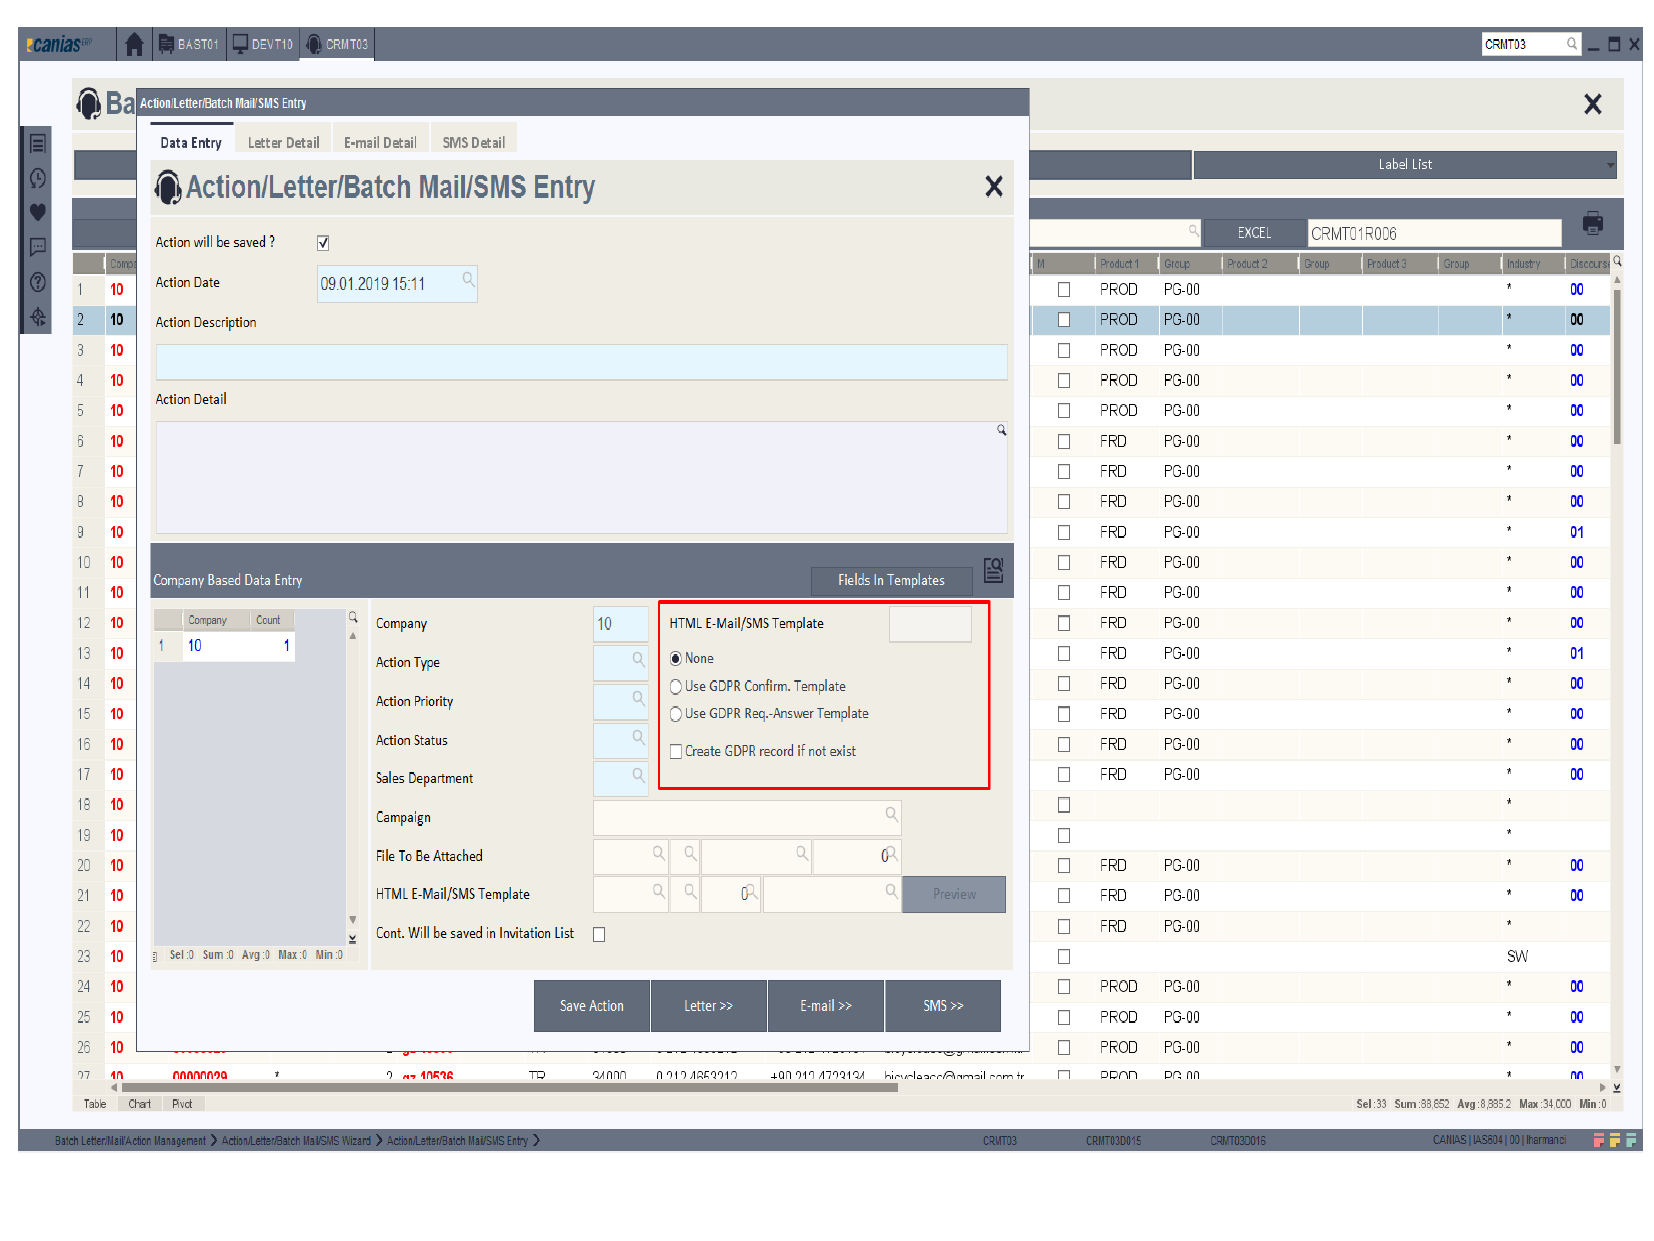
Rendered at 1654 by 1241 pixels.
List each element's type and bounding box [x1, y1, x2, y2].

picture [18, 27, 1643, 1153]
